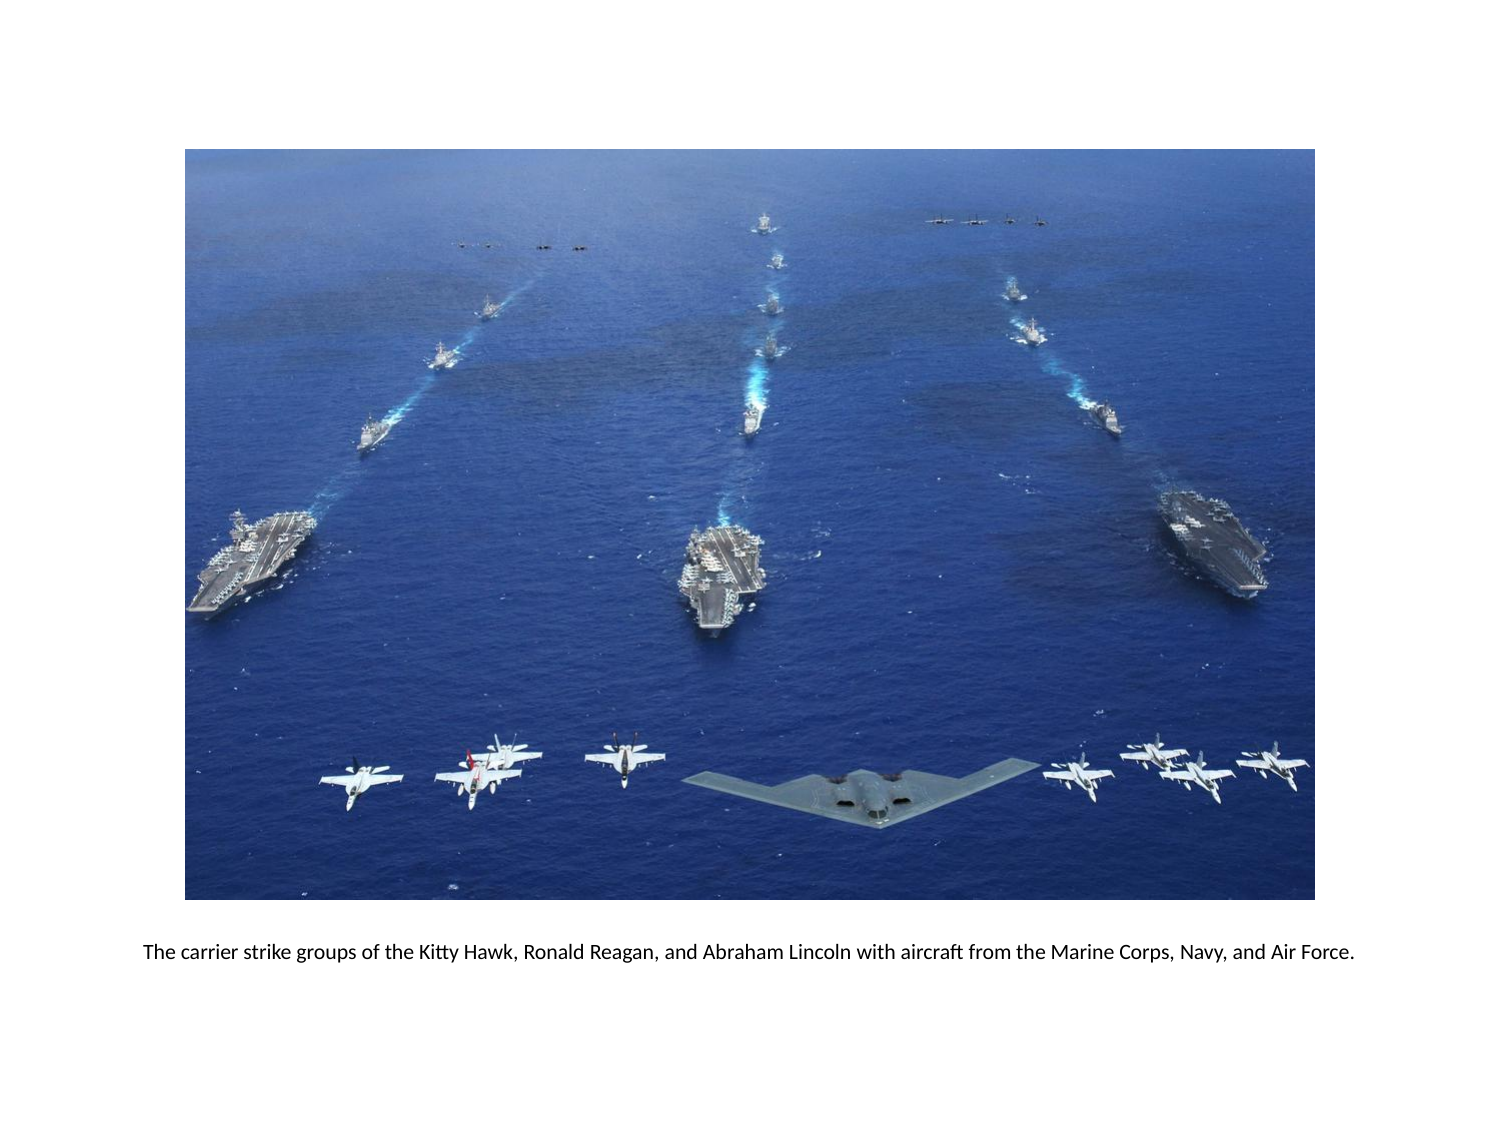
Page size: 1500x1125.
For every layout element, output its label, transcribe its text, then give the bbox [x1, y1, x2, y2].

picture [185, 149, 1315, 900]
text_box The carrier strike groups of the Kitty Hawk, Ronald Reagan, and Abraham Lincoln with aircraft from the Marine Corps, Navy, and Air Force. [128, 929, 1372, 971]
